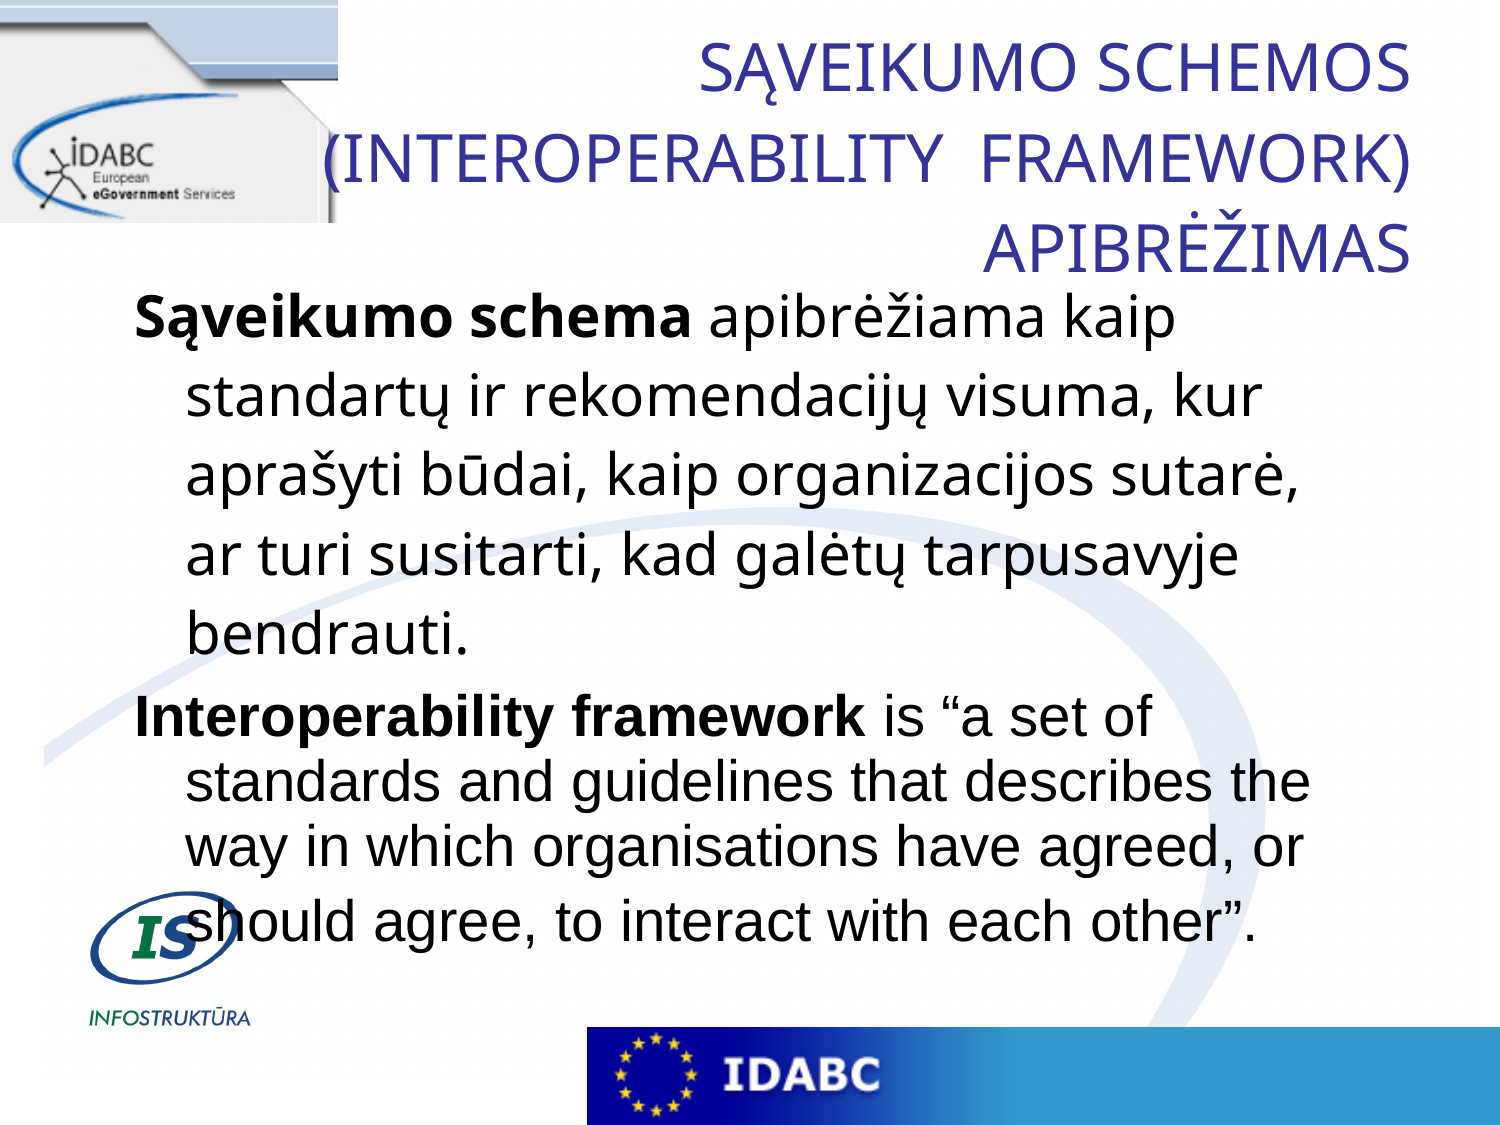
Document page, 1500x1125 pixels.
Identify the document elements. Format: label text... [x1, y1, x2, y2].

list Sąveikumo schema apibrėžiama kaip standartų ir rekomendacijų visuma, kur aprašyti būdai, kaip organizacijos sutarė, ar turi susitarti, kad galėtų tarpusavyje bendrauti. Interoperability framework is “a set of standards and guidelines that describes the way in which organisations have agreed, or should agree, to interact with each other”. [134, 274, 1361, 976]
title SĄVEIKUMO SCHEMOS (INTEROPERABILITY FRAMEWORK) APIBRĖŽIMAS [262, 36, 1413, 277]
picture [0, 0, 1500, 1125]
